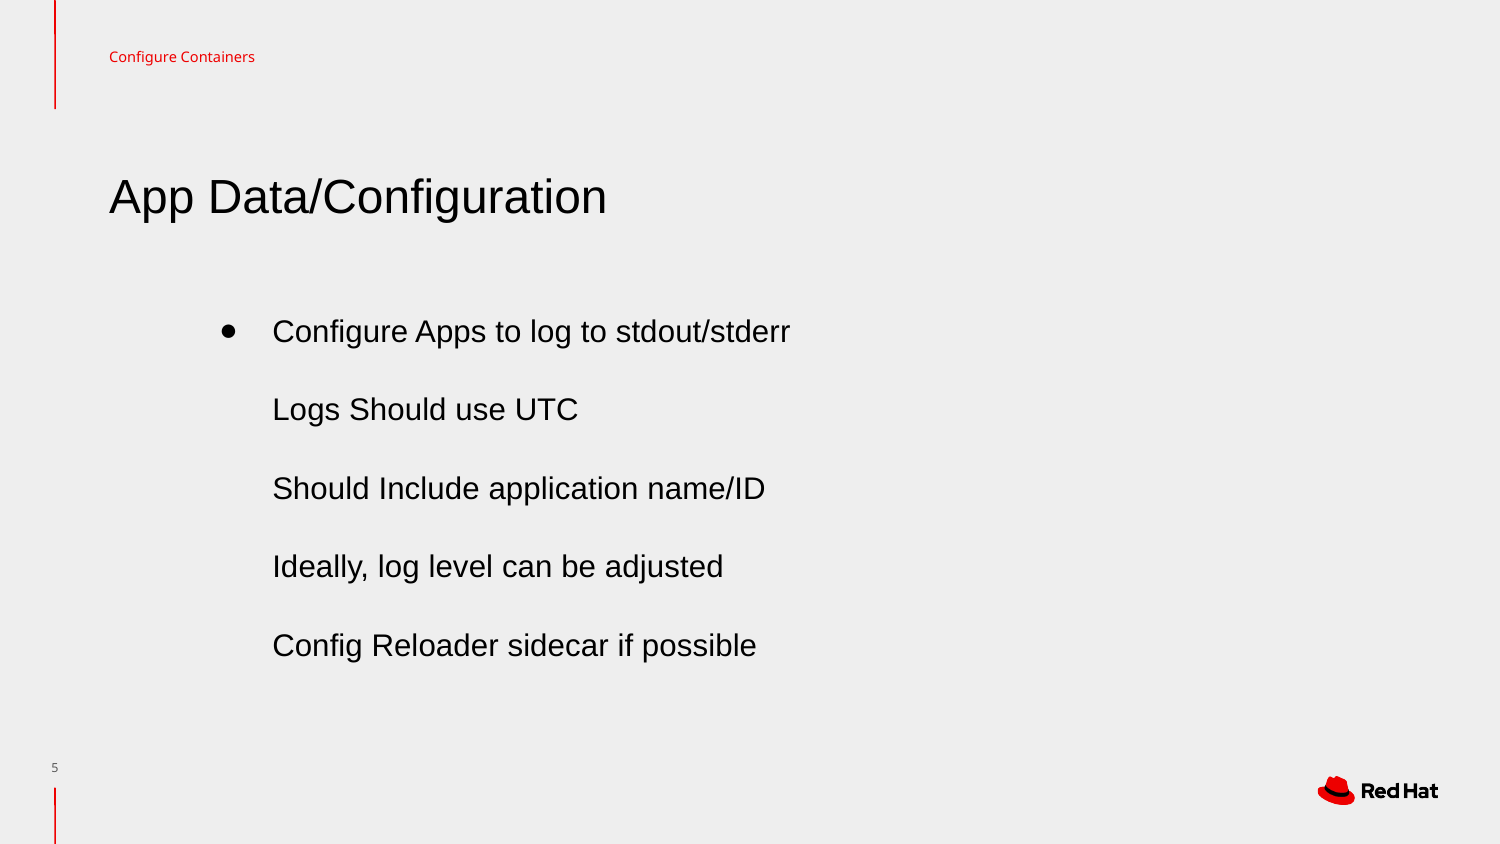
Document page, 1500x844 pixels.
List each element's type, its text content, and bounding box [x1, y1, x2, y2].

picture [1317, 776, 1438, 805]
subtitle Configure Containers [55, 6, 689, 108]
title Configure Apps to log to stdout/stderr Logs Should use UTC Should Include application name/ID Ideally, log level can be adjusted Config Reloader sidecar if possible [197, 269, 1401, 705]
title App Data/Configuration [55, 145, 1285, 265]
slide_number <number> [10, 759, 101, 777]
